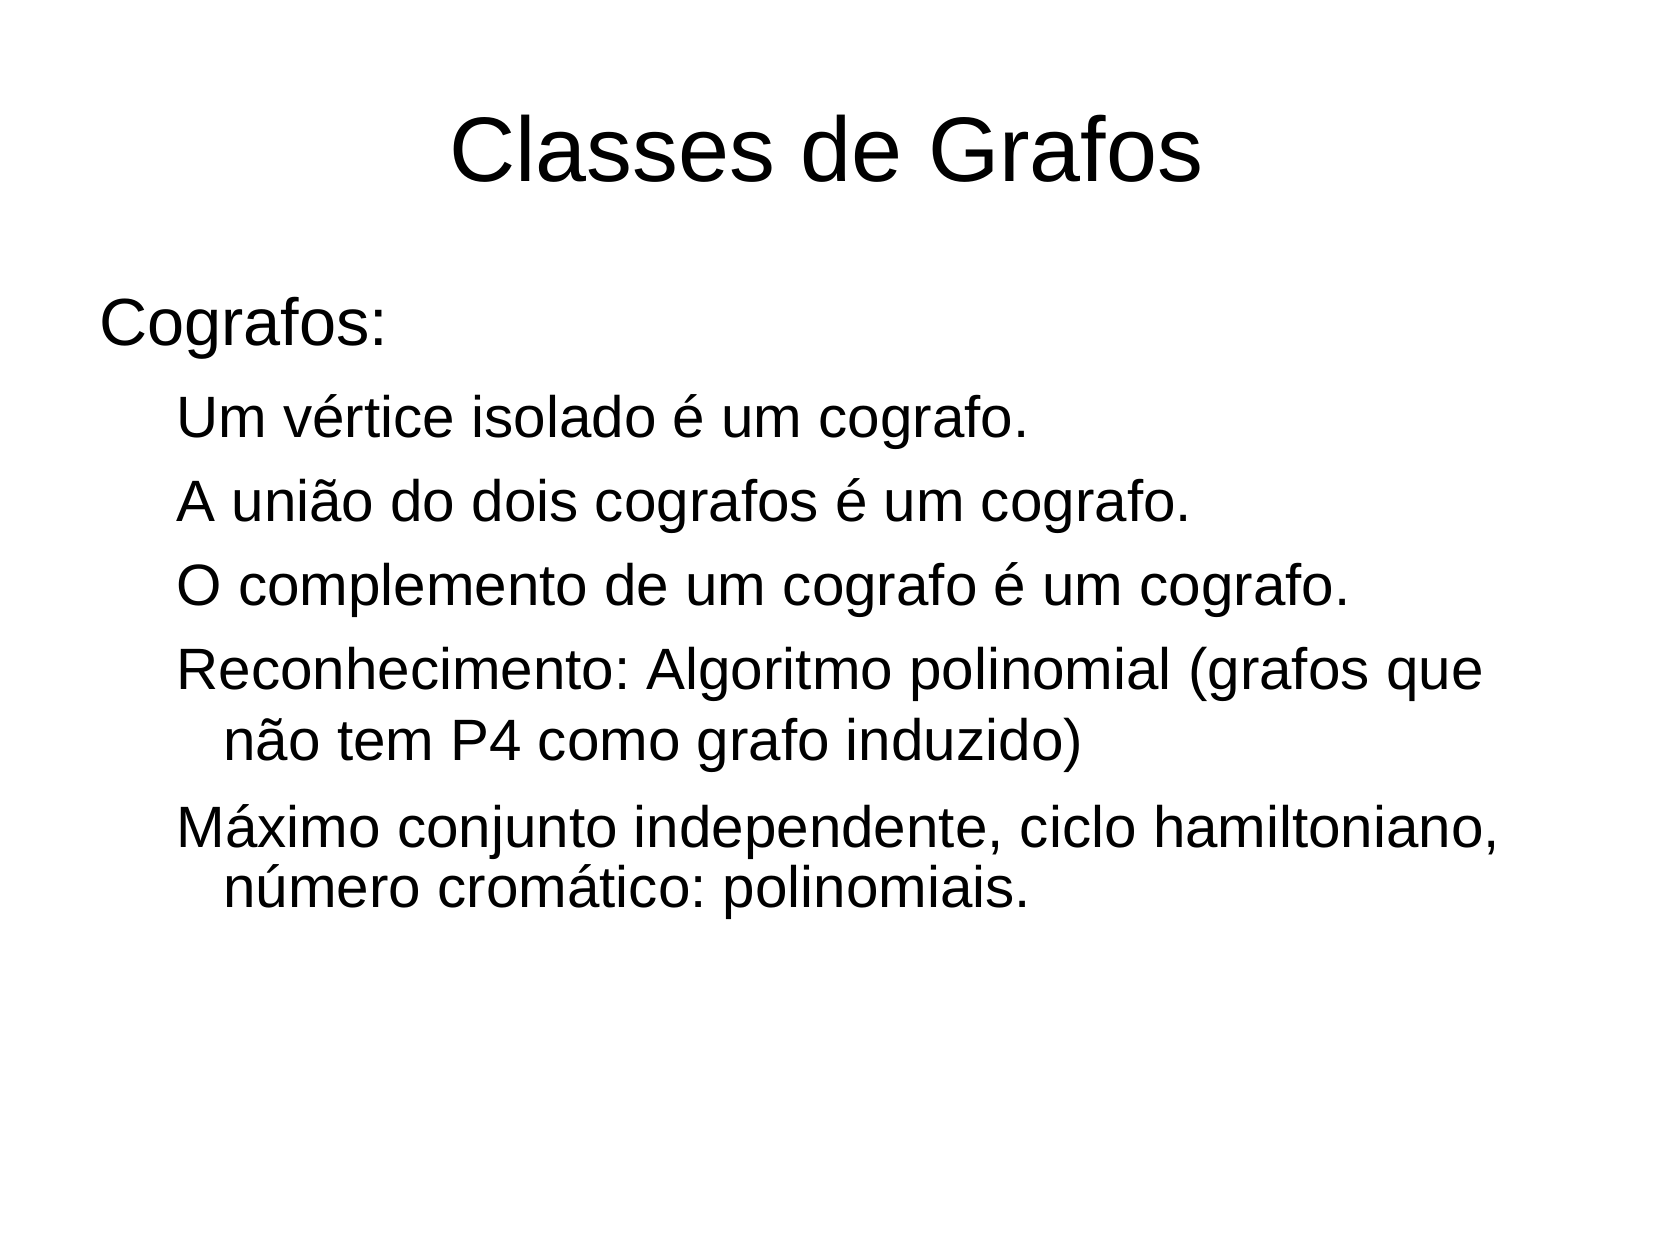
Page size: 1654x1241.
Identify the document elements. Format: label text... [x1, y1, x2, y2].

list Cografos: Um vértice isolado é um cografo. A união do dois cografos é um cografo. O complemento de um cografo é um cografo. Reconhecimento: Algoritmo polinomial (grafos que não tem P4 como grafo induzido)‏ Máximo conjunto independente, ciclo hamiltoniano, número cromático: polinomiais. [82, 290, 1571, 1094]
title Classes de Grafos [82, 56, 1571, 250]
